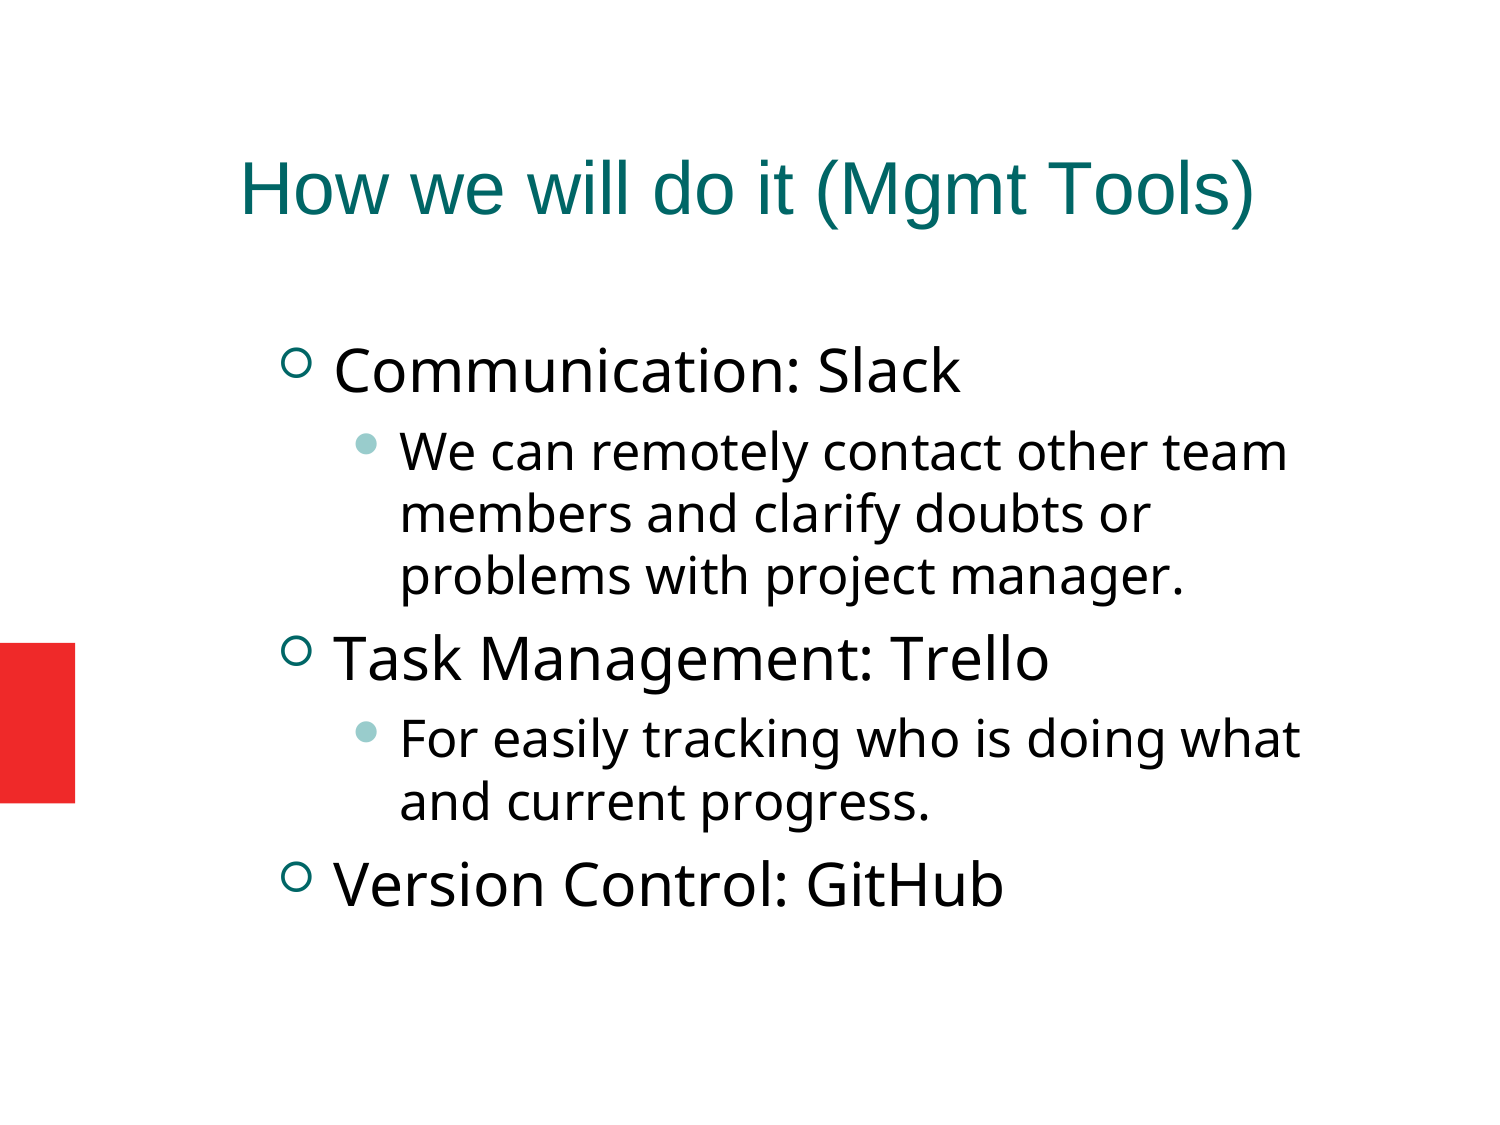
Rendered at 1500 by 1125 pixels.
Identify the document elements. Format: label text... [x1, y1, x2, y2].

text_box Communication: Slack We can remotely contact other team members and clarify doubts or problems with project manager. Task Management: Trello For easily tracking who is doing what and current progress. Version Control: GitHub [262, 324, 1401, 1001]
text_box How we will do it (Mgmt Tools) [224, 49, 1425, 237]
